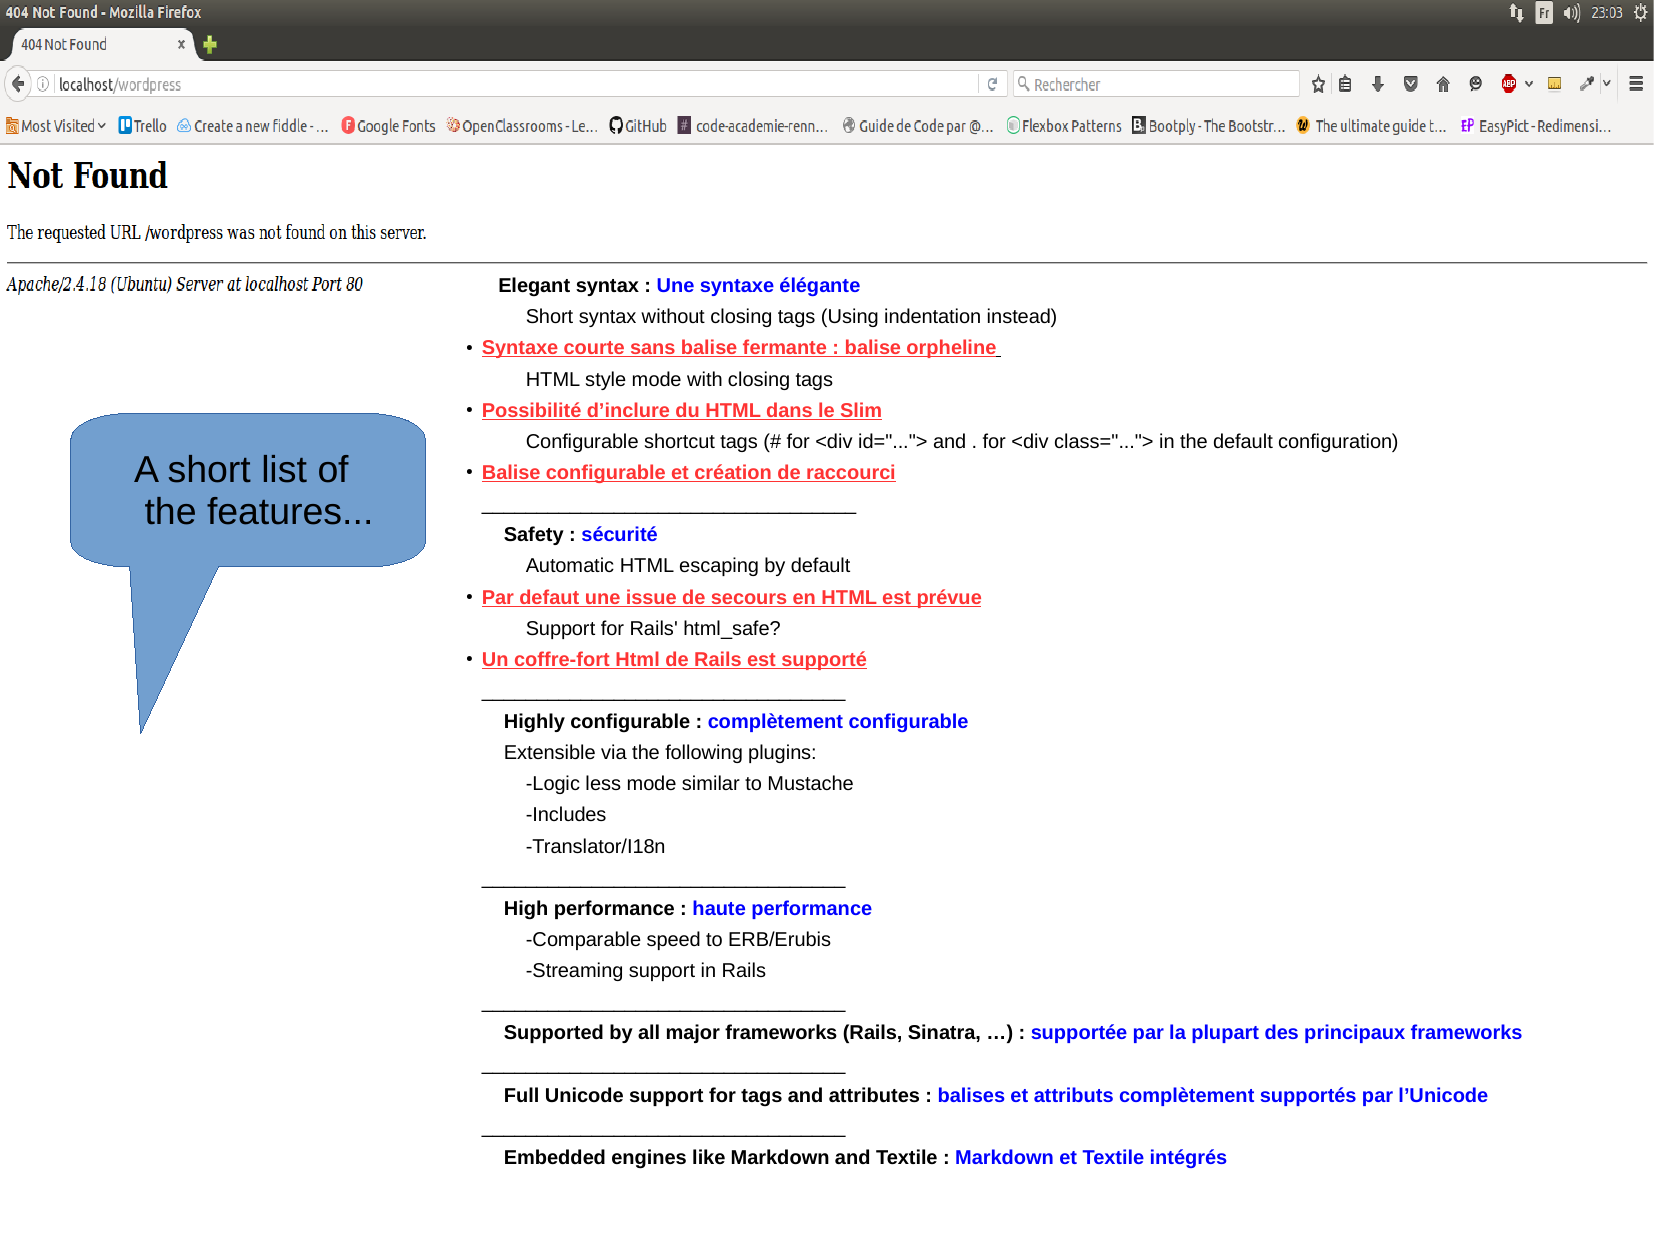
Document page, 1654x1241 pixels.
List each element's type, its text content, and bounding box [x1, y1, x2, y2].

picture [0, 0, 1654, 1241]
text_box A short list of the features... [70, 413, 426, 734]
list Elegant syntax : Une syntaxe élégante Short syntax without closing tags (Using indentation instead) Syntaxe courte sans balise fermante : balise orpheline HTML style mode with closing tags Possibilité d’inclure du HTML dans le Slim Configurable shortcut tags (# for <div id="..."> and . for <div class="..."> in the default configuration) Balise configurable et création de raccourci __________________________________ Safety : sécurité Automatic HTML escaping by default Par defaut une issue de secours en HTML est prévue Support for Rails' html_safe? Un coffre-fort Html de Rails est supporté _________________________________ Highly configurable : complètement configurable Extensible via the following plugins: -Logic less mode similar to Mustache -Includes -Translator/I18n _________________________________ High performance : haute performance -Comparable speed to ERB/Erubis -Streaming support in Rails _________________________________ Supported by all major frameworks (Rails, Sinatra, …) : supportée par la plupart des principaux frameworks _________________________________ Full Unicode support for tags and attributes : balises et attributs complètement supportés par l’Unicode _________________________________ Embedded engines like Markdown and Textile : Markdown et Textile intégrés [460, 212, 1619, 1170]
